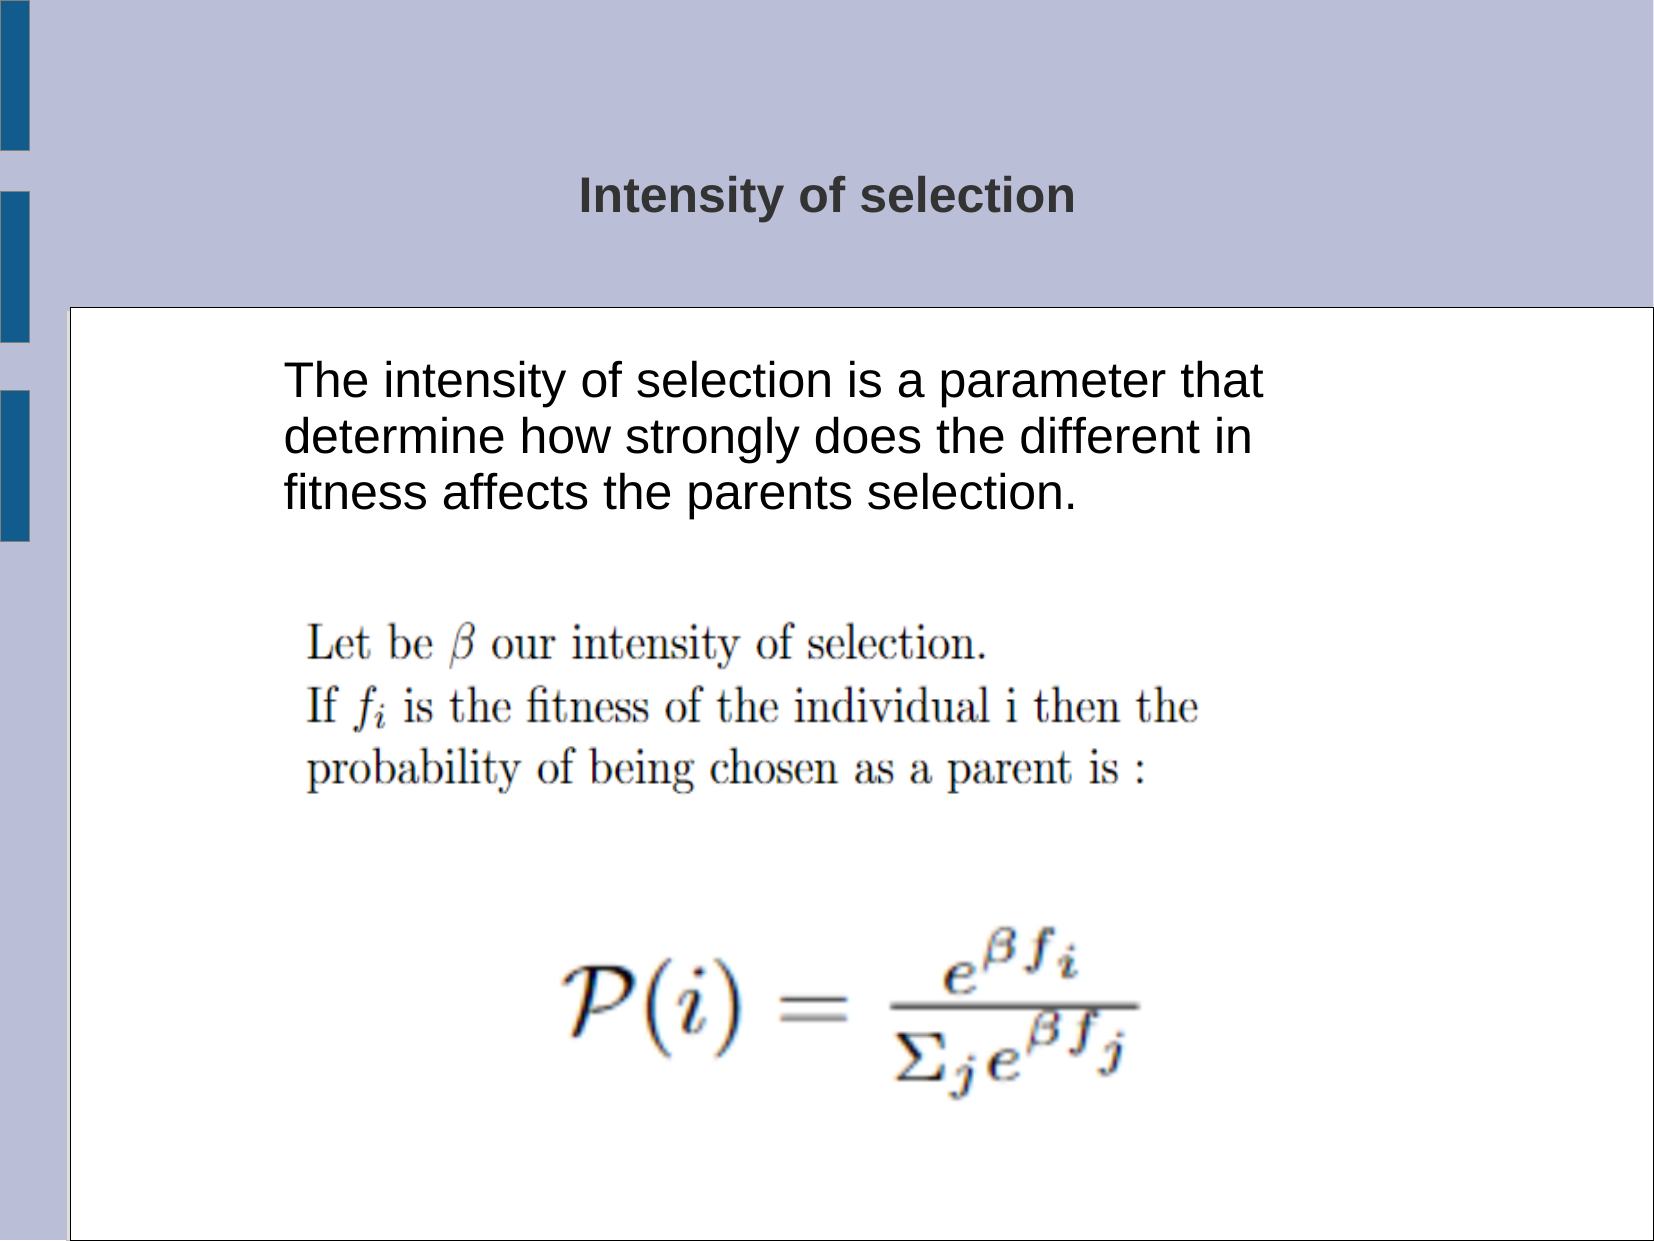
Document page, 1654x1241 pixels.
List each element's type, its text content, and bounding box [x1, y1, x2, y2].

text_box The intensity of selection is a parameter that determine how strongly does the different in fitness affects the parents selection. [283, 352, 1406, 520]
text_box [70, 307, 1654, 1241]
title Intensity of selection [121, 91, 1534, 299]
picture [503, 873, 1193, 1156]
picture [271, 602, 1249, 843]
